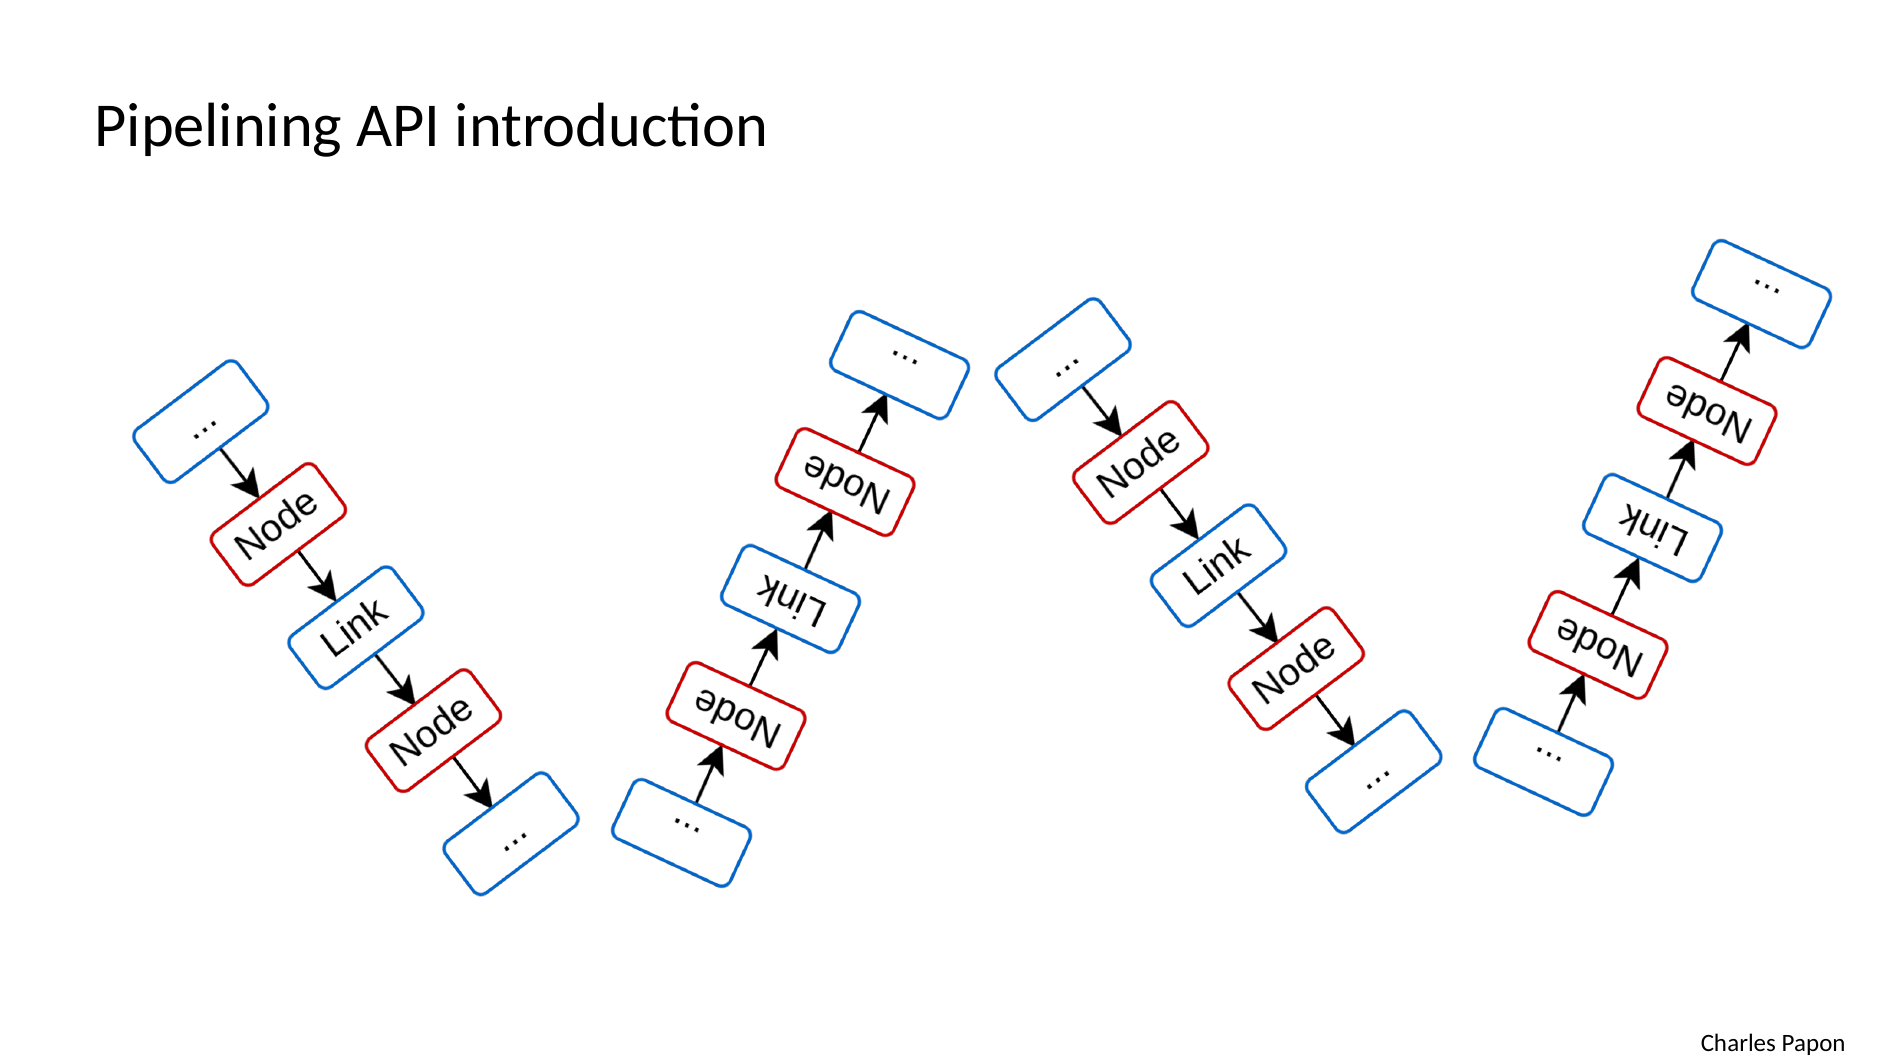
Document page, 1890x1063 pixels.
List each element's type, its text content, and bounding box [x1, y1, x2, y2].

title Charles Papon [1700, 956, 1890, 1063]
title Pipelining API introduction [94, 42, 1796, 220]
picture [82, 192, 1878, 945]
